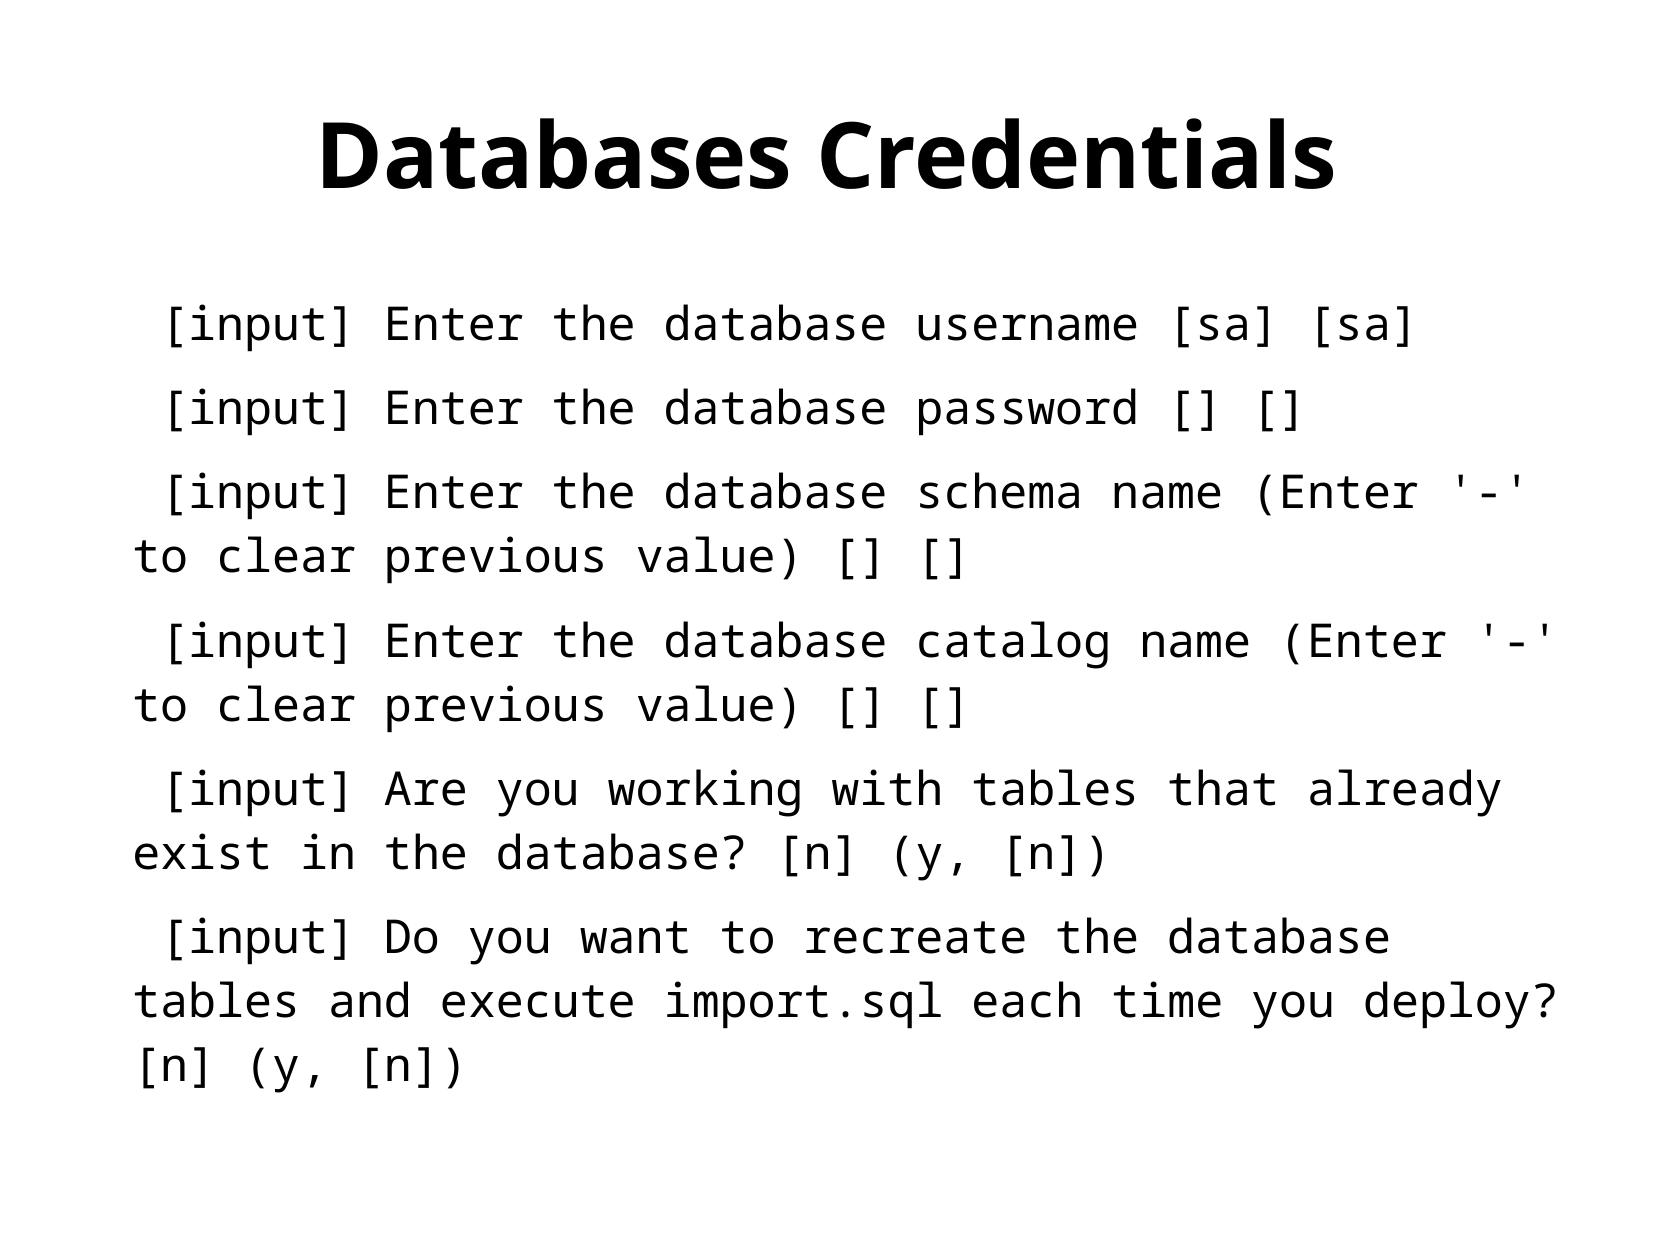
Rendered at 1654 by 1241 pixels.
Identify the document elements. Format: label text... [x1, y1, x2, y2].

list [input] Enter the database username [sa] [sa] [input] Enter the database password [] [] [input] Enter the database schema name (Enter '-' to clear previous value) [] [] [input] Enter the database catalog name (Enter '-' to clear previous value) [] [] [input] Are you working with tables that already exist in the database? [n] (y, [n]) [input] Do you want to recreate the database tables and execute import.sql each time you deploy? [n] (y, [n]) [82, 290, 1571, 1109]
title Databases Credentials [82, 49, 1571, 257]
